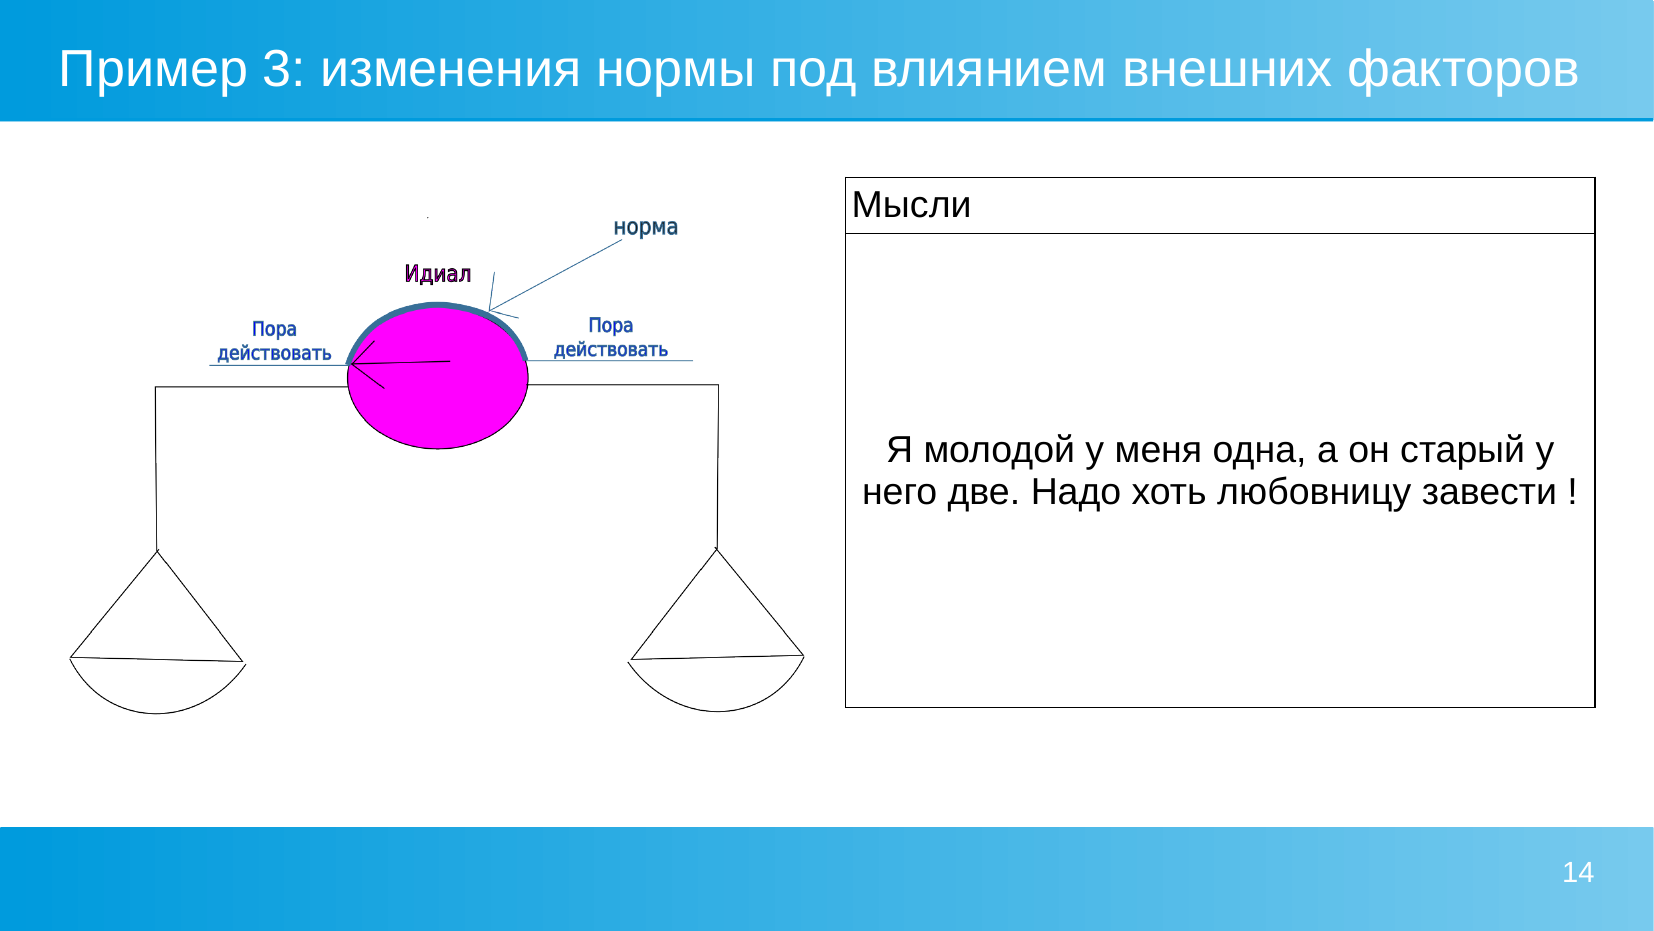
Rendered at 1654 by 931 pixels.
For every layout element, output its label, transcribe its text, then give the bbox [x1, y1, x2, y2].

picture [58, 207, 809, 738]
table_cell Я молодой у меня одна, а он старый у него две. Надо хоть любовницу завести ! [846, 234, 1594, 707]
table_header Мысли [846, 178, 1594, 233]
title Пример 3: изменения нормы под влиянием внешних факторов [59, 29, 1595, 108]
